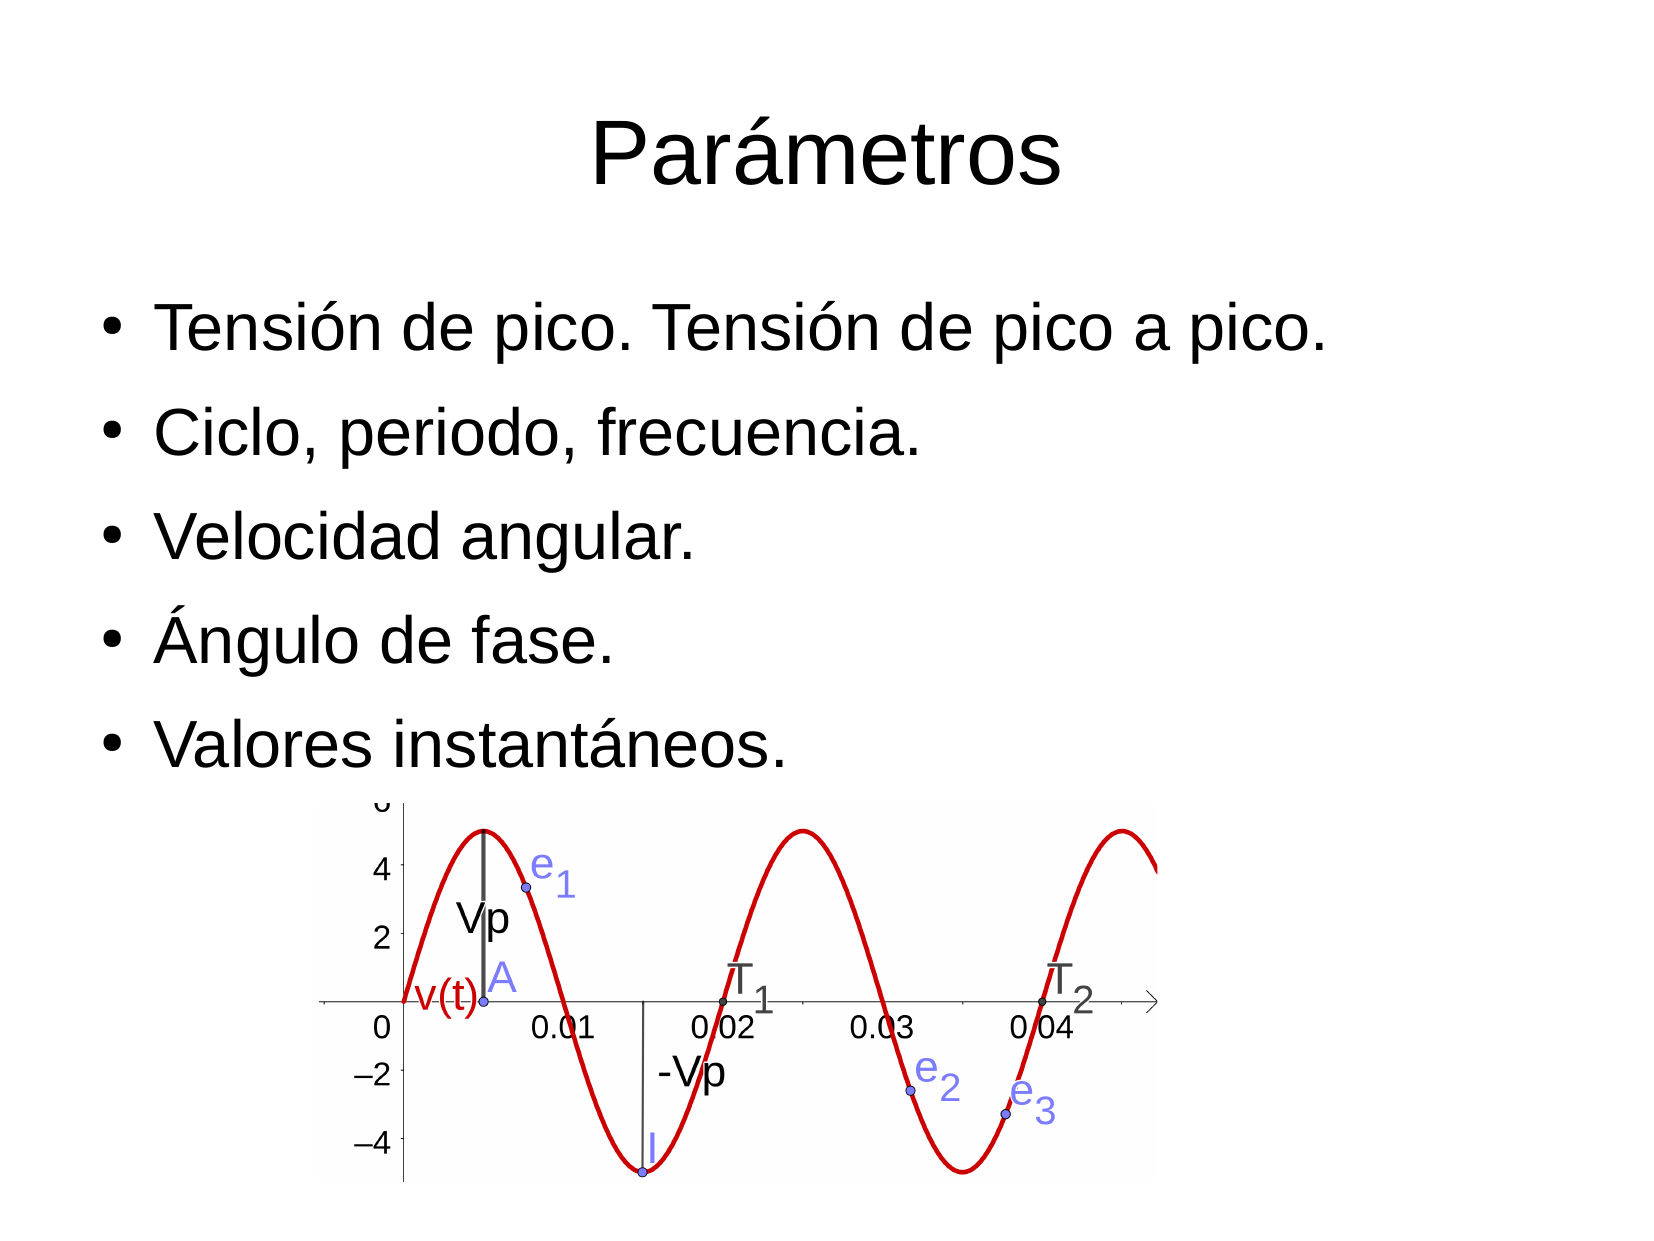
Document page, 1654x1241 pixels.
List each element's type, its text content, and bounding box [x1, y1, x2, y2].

list Tensión de pico. Tensión de pico a pico. Ciclo, periodo, frecuencia. Velocidad angular. Ángulo de fase. Valores instantáneos. [82, 290, 1571, 1010]
title Parámetros [82, 49, 1571, 257]
picture [318, 803, 1158, 1182]
